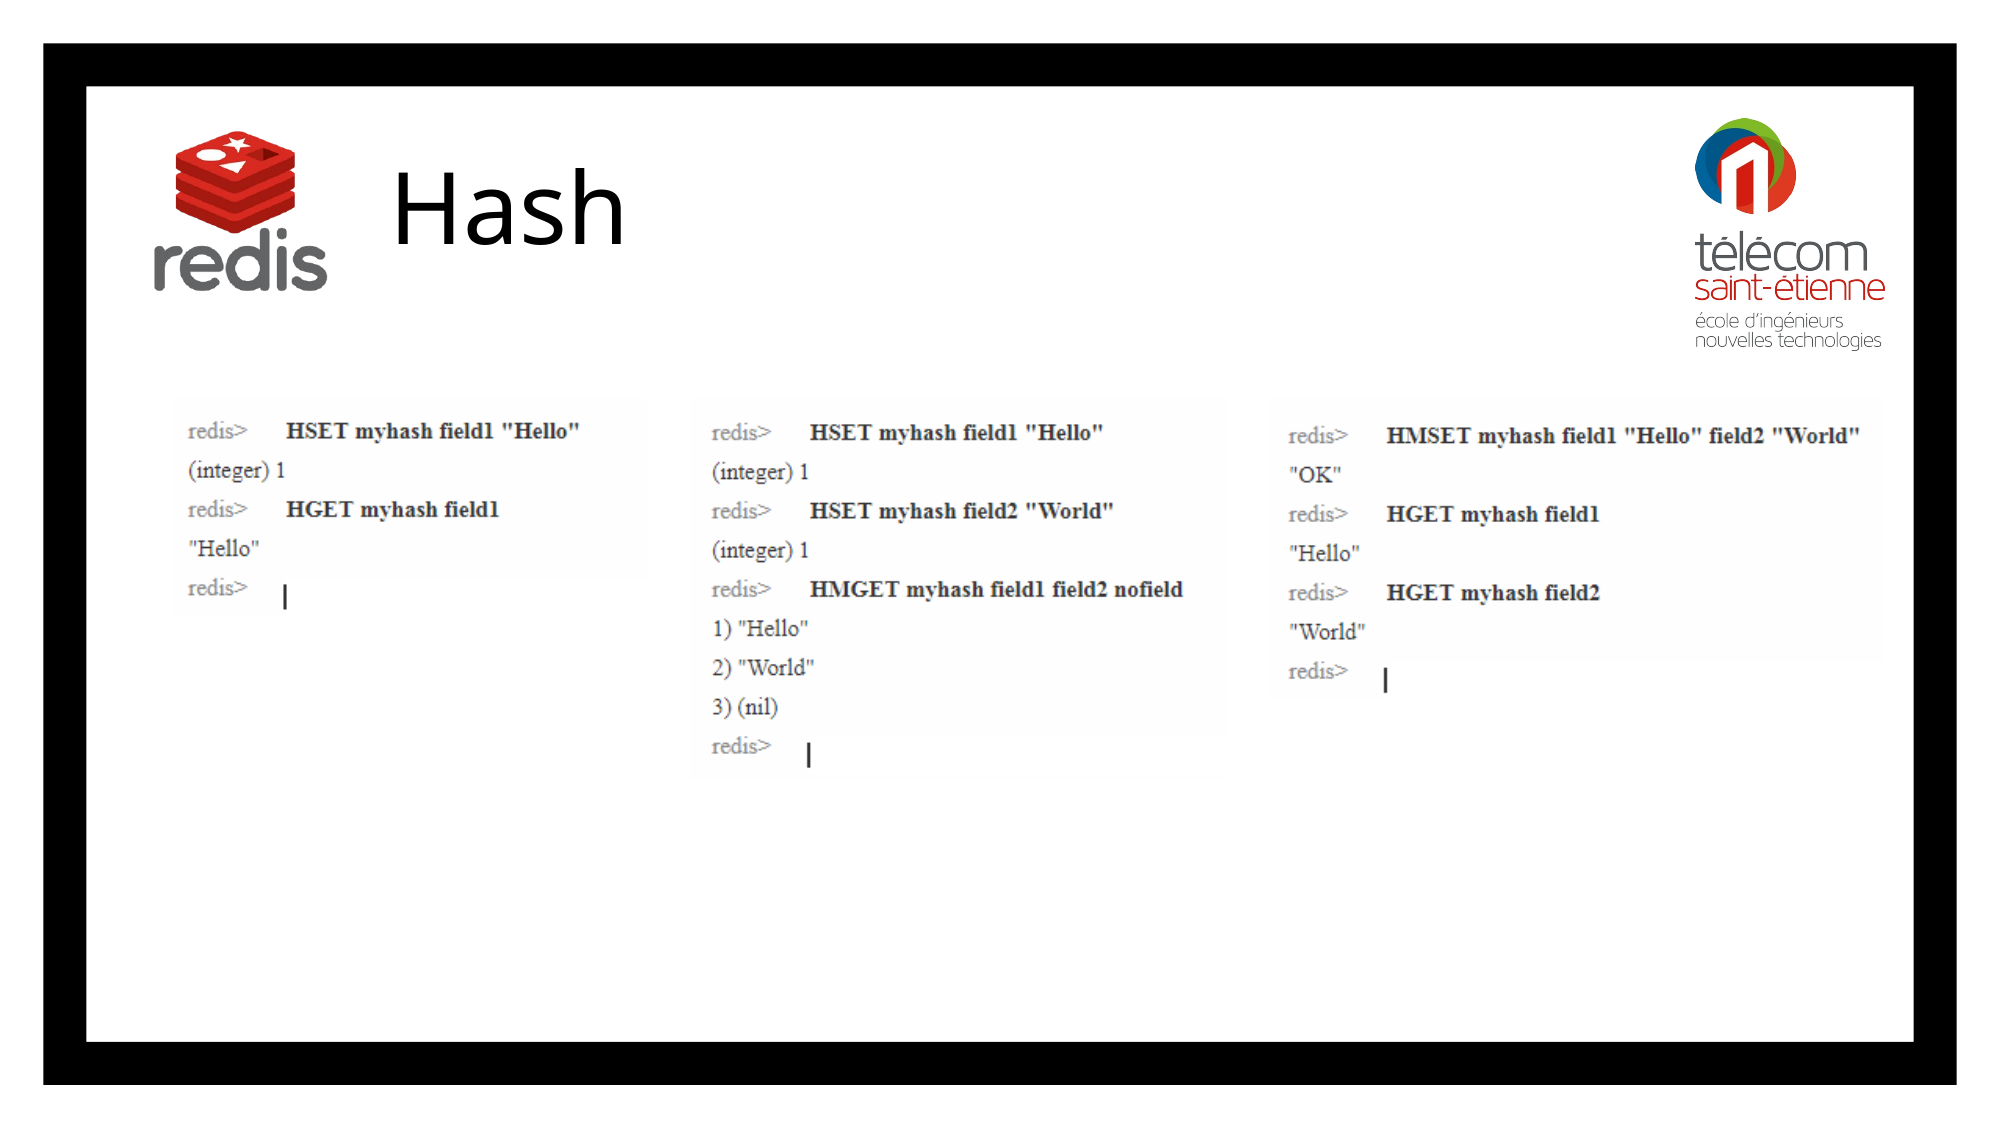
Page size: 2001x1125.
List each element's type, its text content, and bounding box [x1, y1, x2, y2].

picture [171, 398, 647, 616]
picture [690, 398, 1227, 779]
picture [1270, 398, 1885, 701]
picture [1695, 118, 1885, 351]
title Hash [369, 138, 1849, 304]
picture [129, 116, 351, 304]
picture [1715, 134, 1730, 138]
